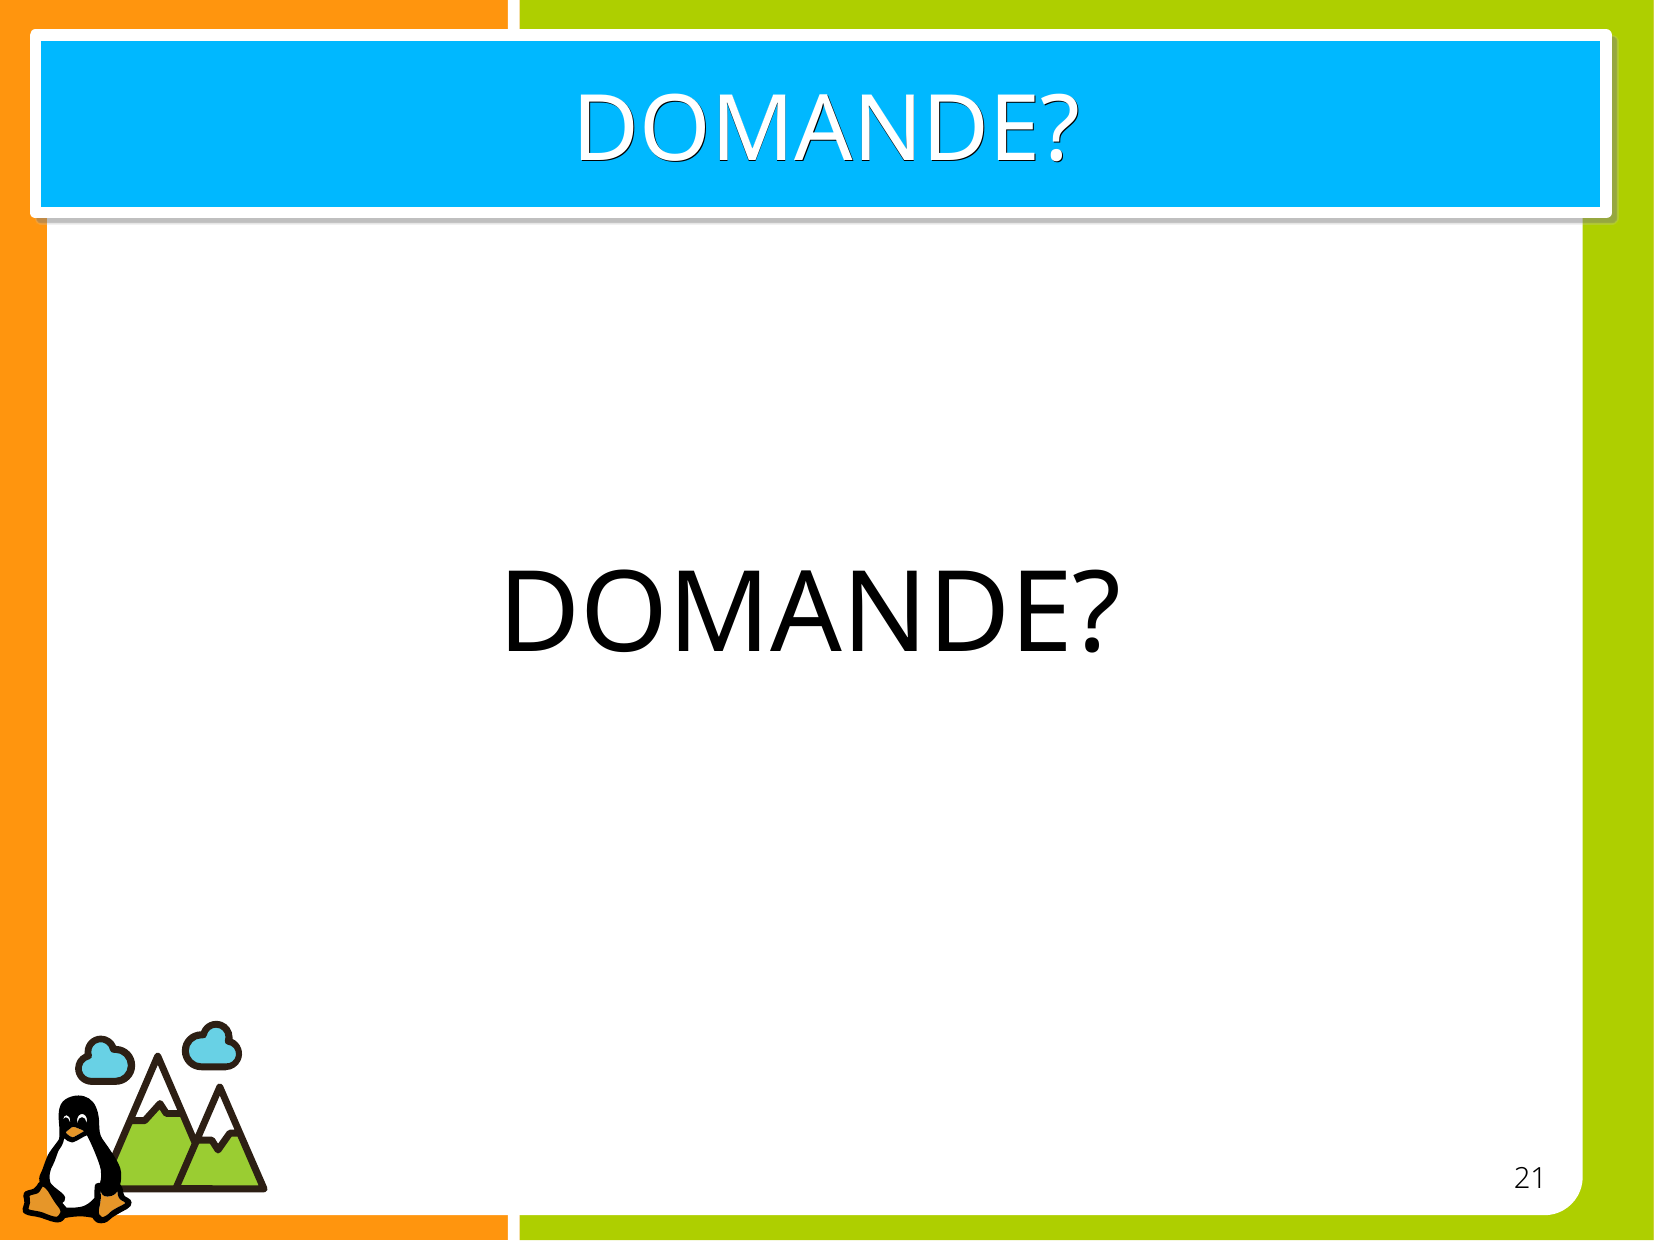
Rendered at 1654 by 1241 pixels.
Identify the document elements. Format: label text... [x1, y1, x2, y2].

title DOMANDE? [82, 49, 1571, 201]
subtitle DOMANDE? [82, 248, 1538, 968]
